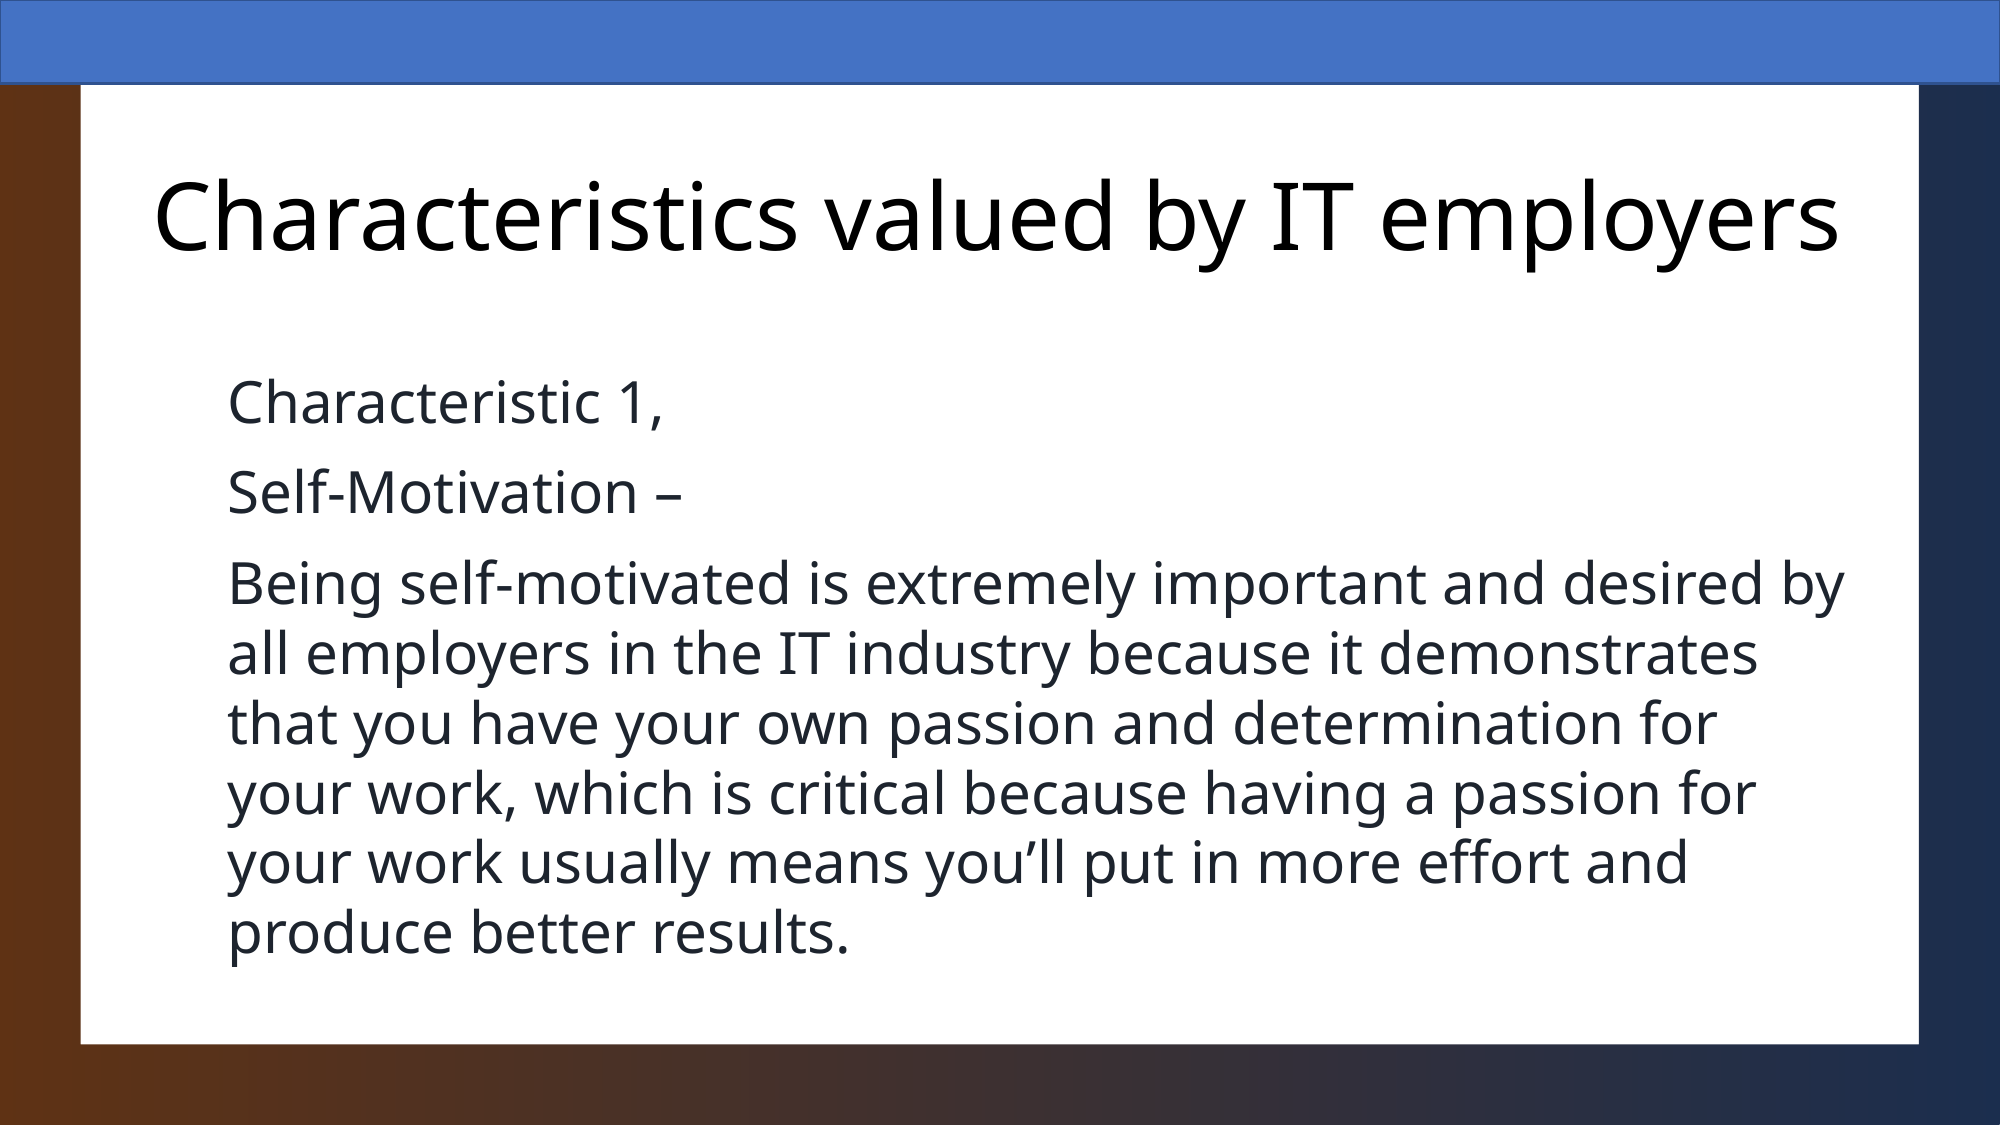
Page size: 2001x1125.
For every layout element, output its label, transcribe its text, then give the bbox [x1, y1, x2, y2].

list Characteristic 1, Self-Motivation – Being self-motivated is extremely important and desired by all employers in the IT industry because it demonstrates that you have your own passion and determination for your work, which is critical because having a passion for your work usually means you’ll put in more effort and produce better results. [137, 357, 1863, 1014]
text_box [0, 0, 2000, 84]
title Characteristics valued by IT employers [137, 111, 1863, 330]
